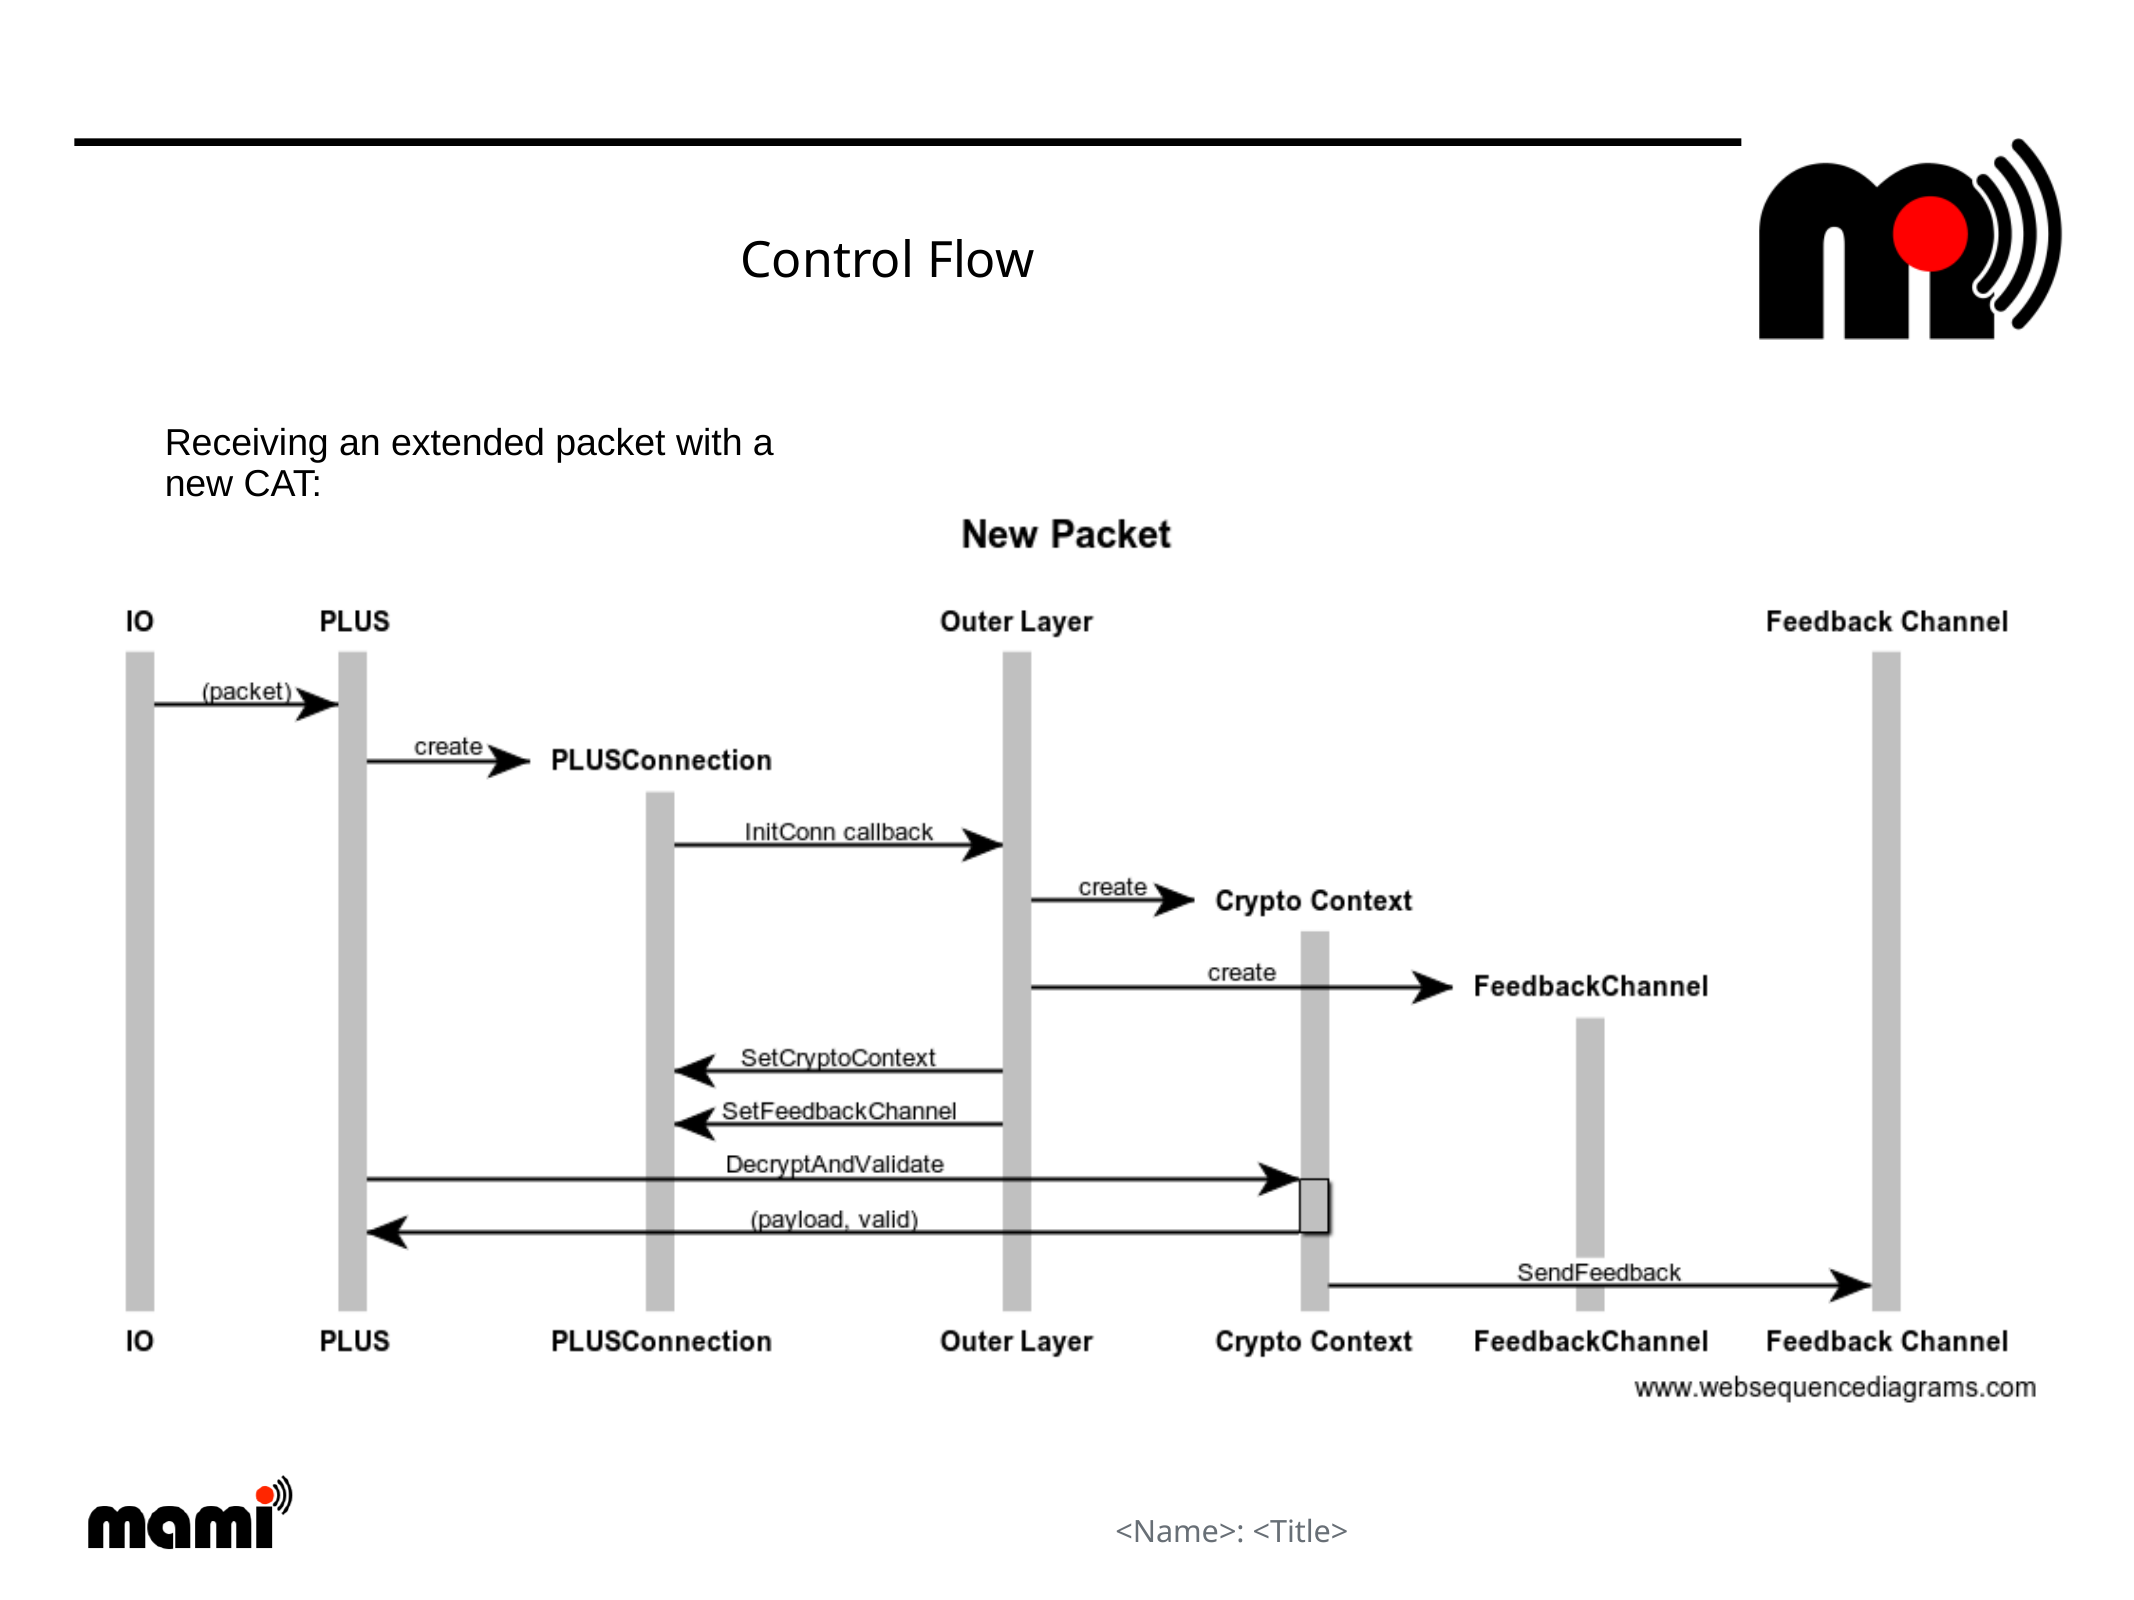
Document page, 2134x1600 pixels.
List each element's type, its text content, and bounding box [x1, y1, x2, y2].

picture [1758, 138, 2065, 340]
text_box Receiving an extended packet with a new CAT: [150, 371, 826, 513]
picture [75, 495, 2053, 1418]
title Control Flow [75, 144, 1700, 372]
picture [86, 1473, 294, 1552]
